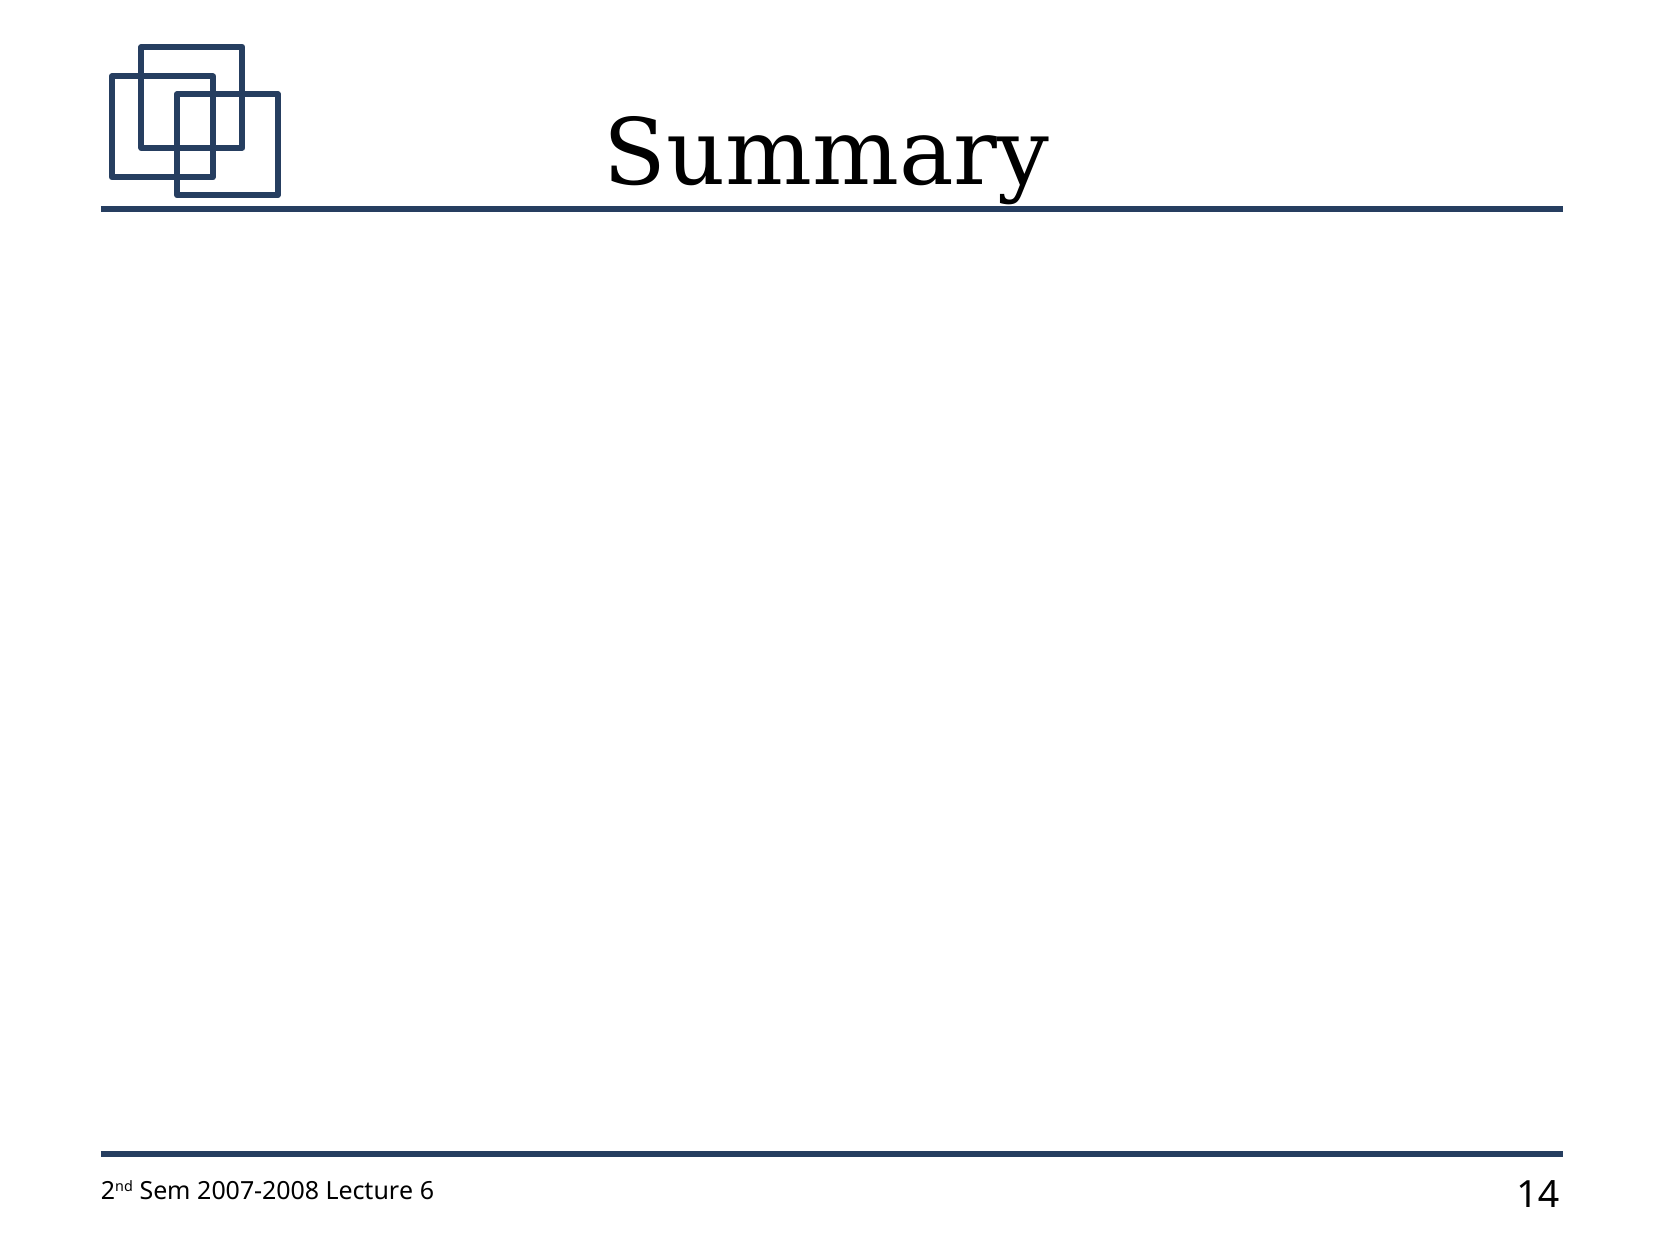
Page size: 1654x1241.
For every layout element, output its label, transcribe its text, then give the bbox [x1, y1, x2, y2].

title Summary [82, 49, 1571, 257]
